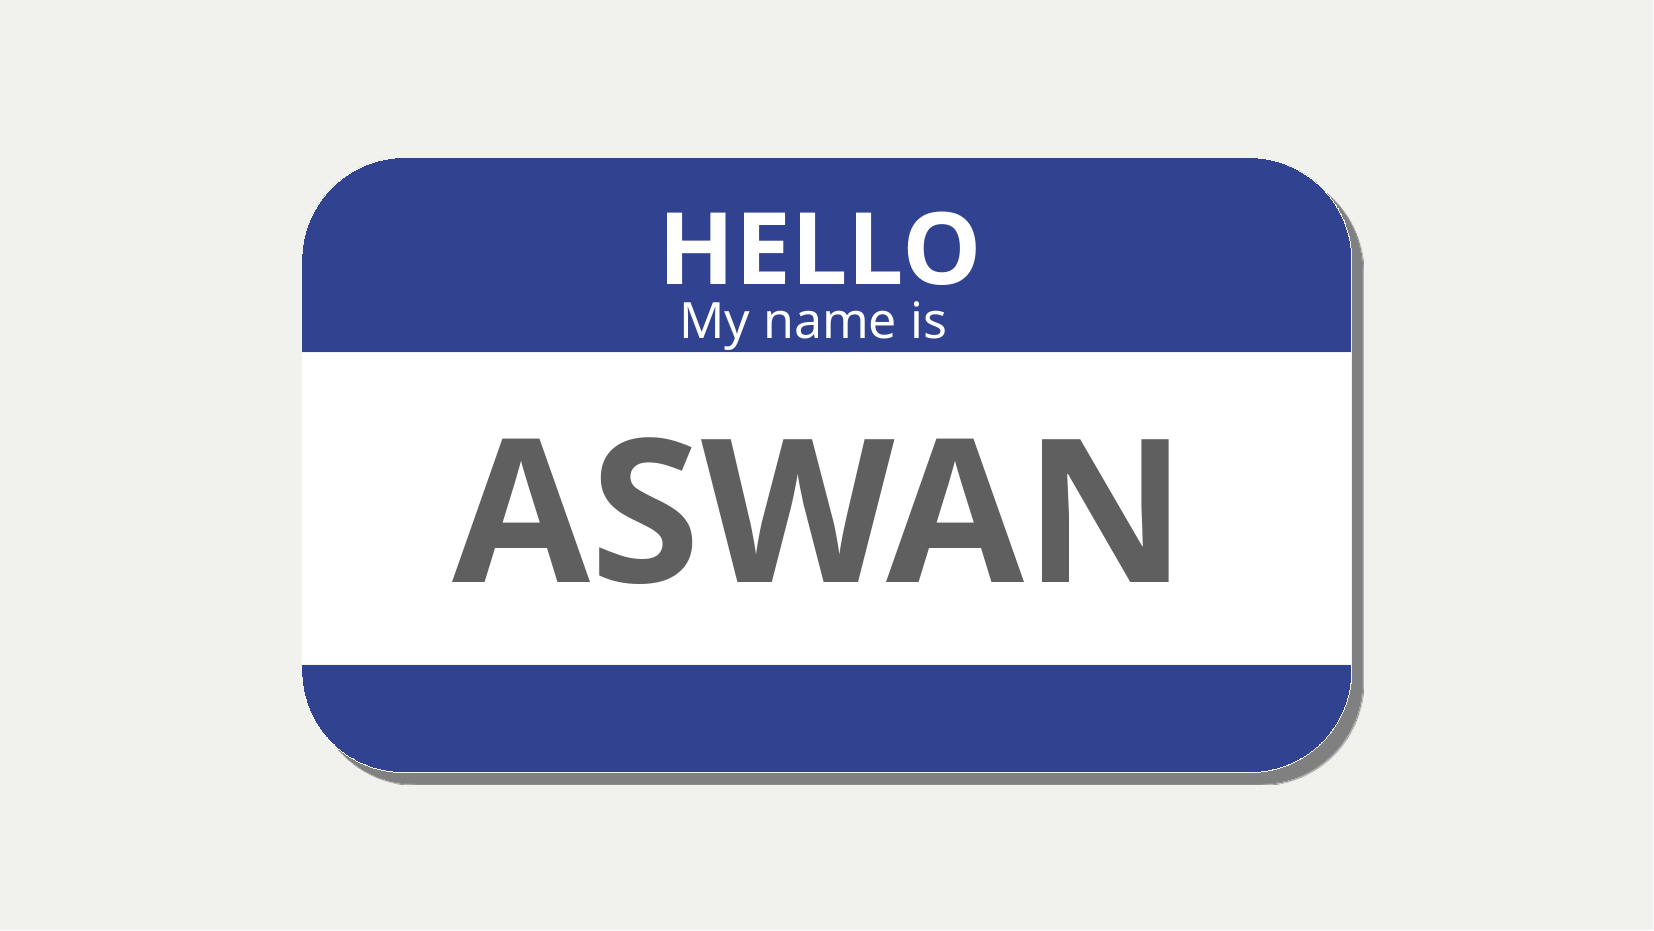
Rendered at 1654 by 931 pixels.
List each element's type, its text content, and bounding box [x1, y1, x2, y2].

text_box [301, 157, 1352, 773]
text_box HELLO [643, 169, 1010, 297]
text_box My name is [664, 278, 989, 297]
text_box ASWAN [438, 297, 1216, 713]
